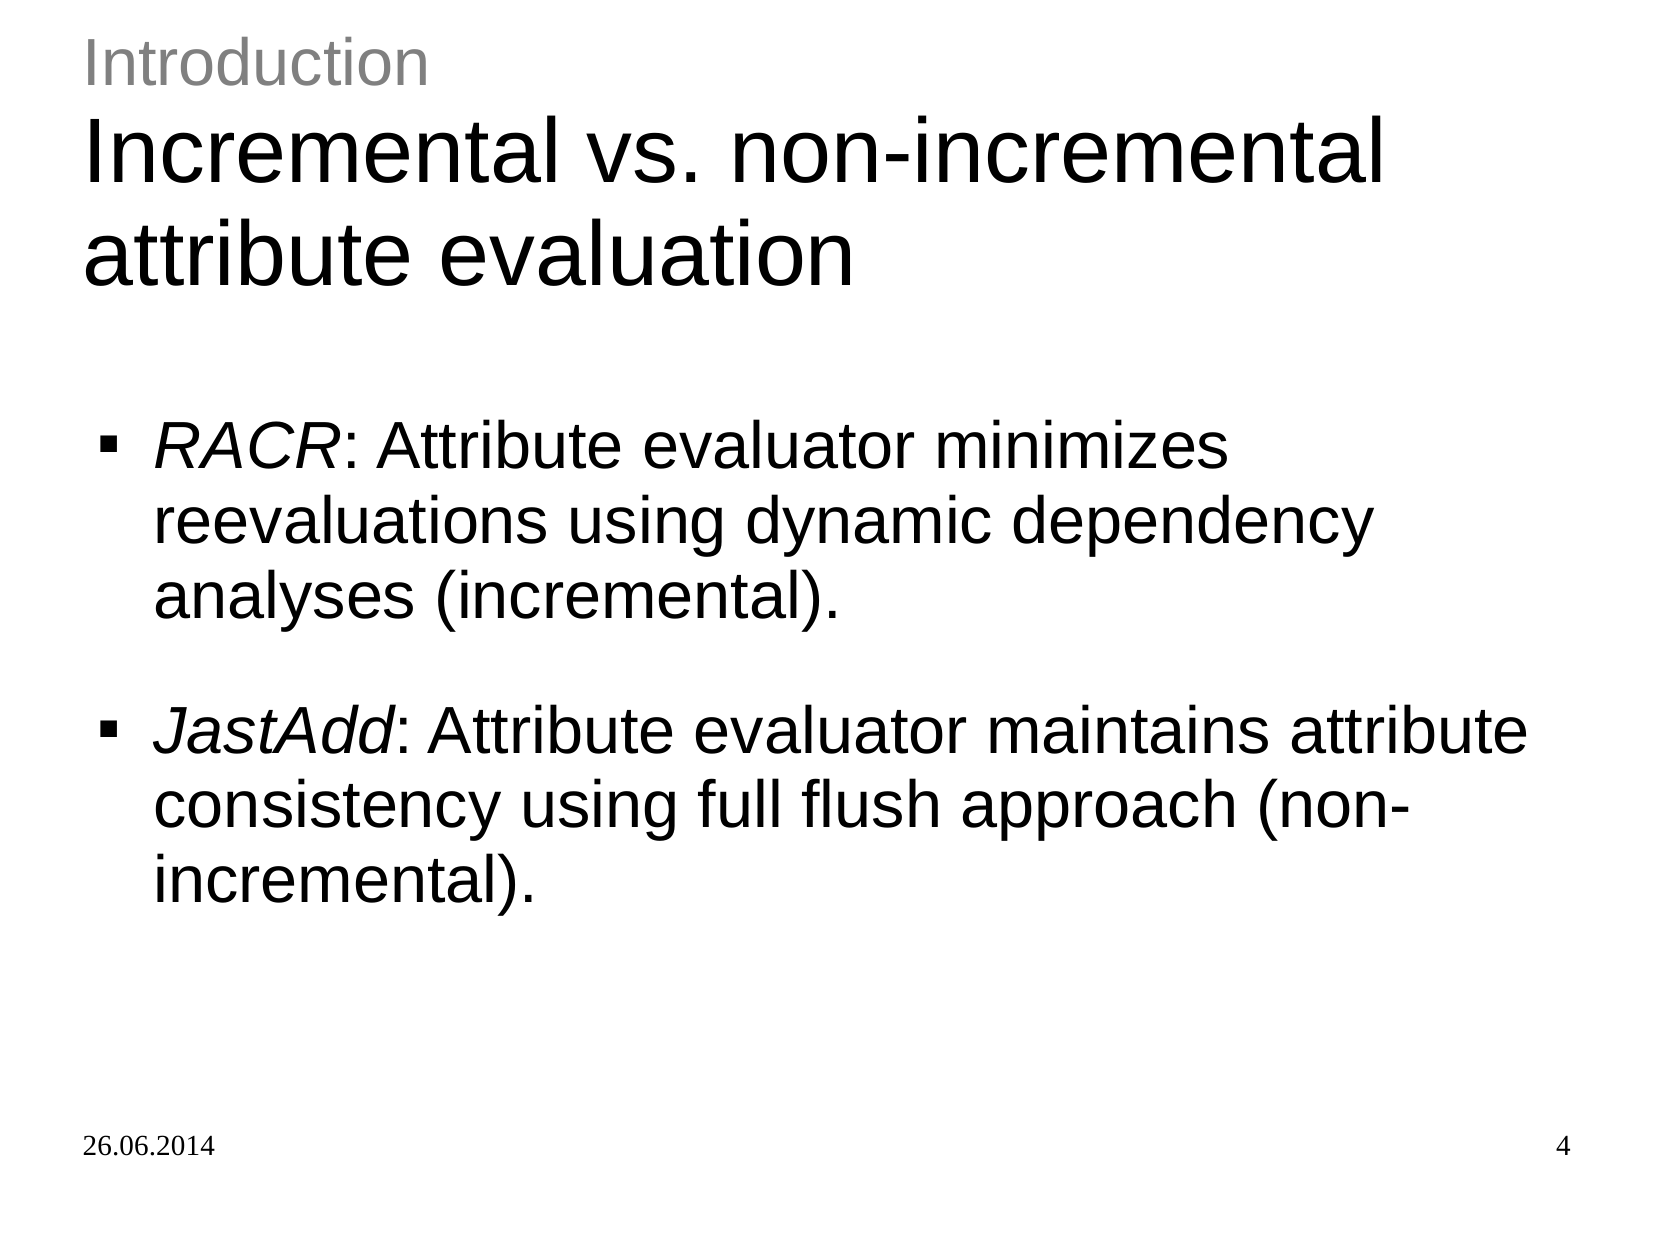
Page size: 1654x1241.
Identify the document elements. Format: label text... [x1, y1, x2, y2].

title Introduction Incremental vs. non-incremental attribute evaluation [82, 24, 1571, 305]
list RACR: Attribute evaluator minimizes reevaluations using dynamic dependency analyses (incremental). JastAdd: Attribute evaluator maintains attribute consistency using full flush approach (non-incremental). [82, 408, 1538, 1128]
